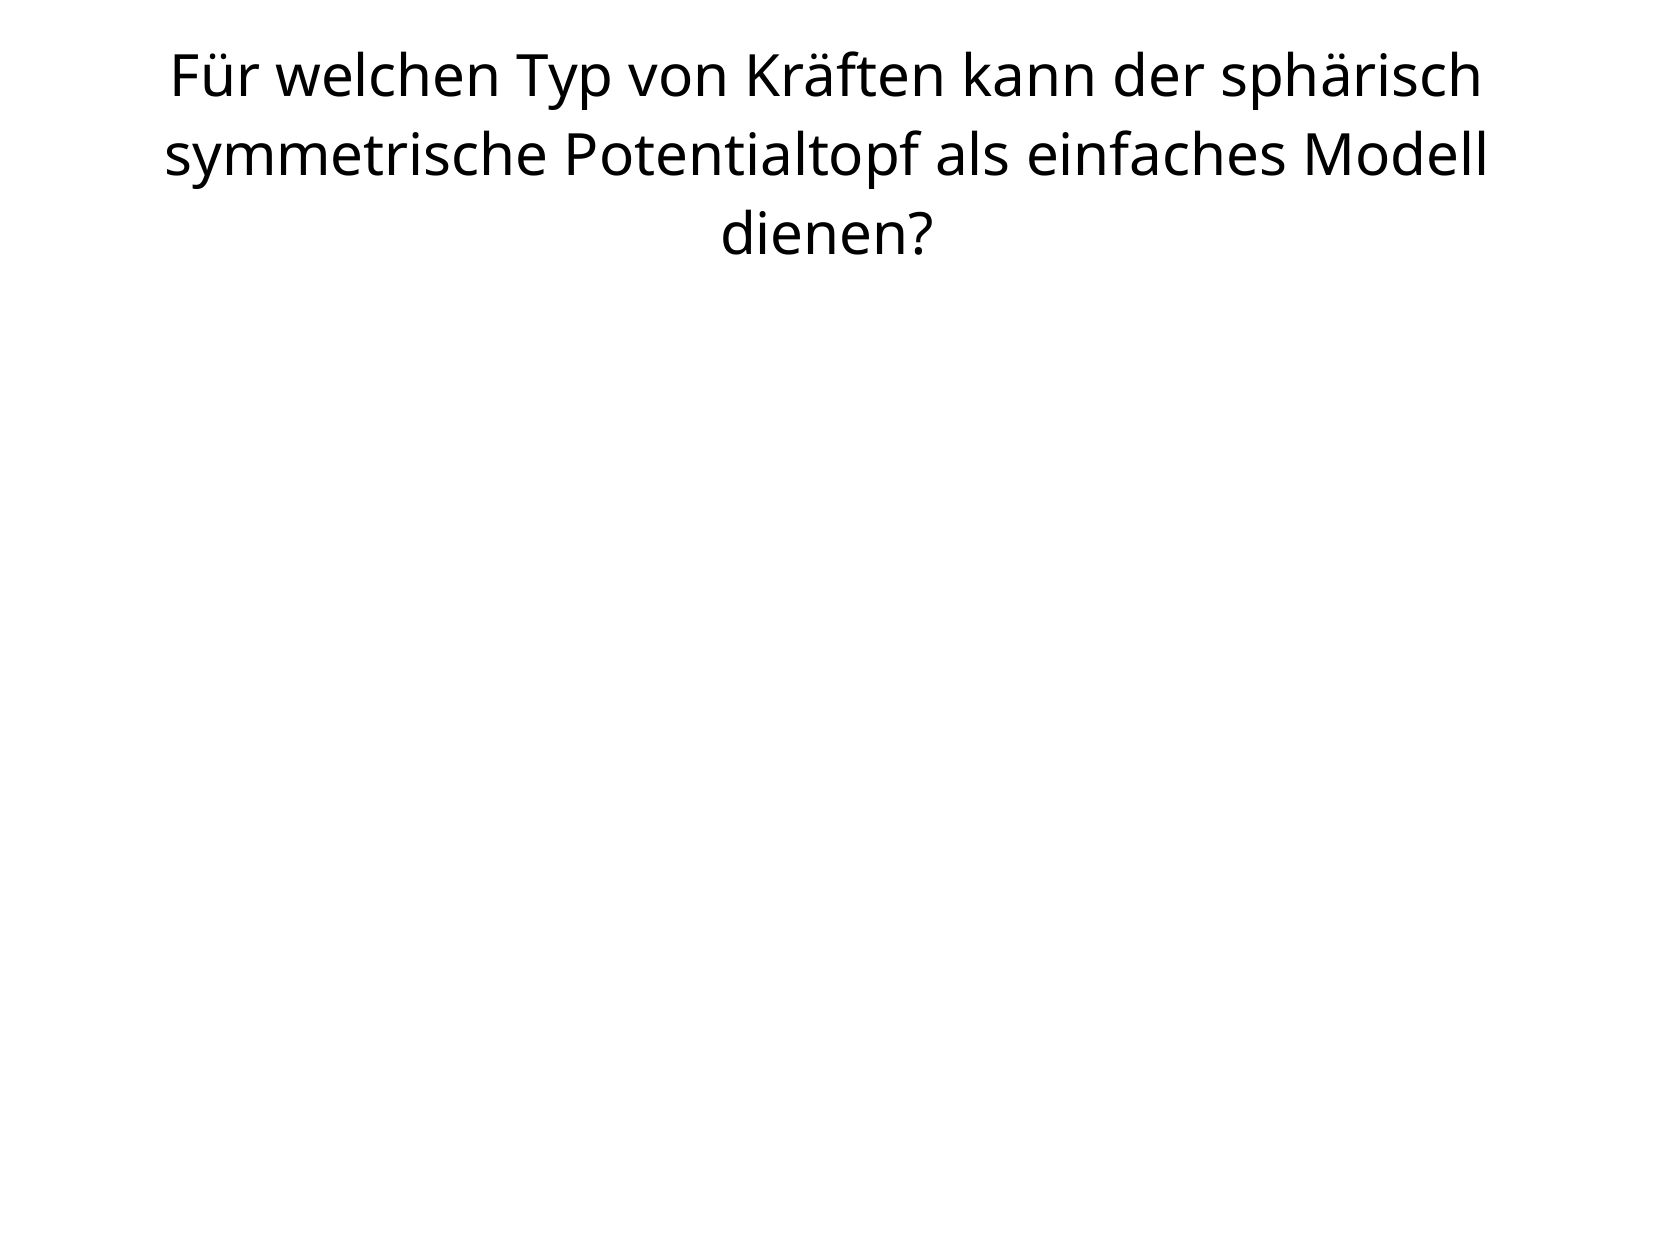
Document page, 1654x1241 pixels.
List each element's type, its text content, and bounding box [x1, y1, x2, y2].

title Für welchen Typ von Kräften kann der sphärisch symmetrische Potentialtopf als einfaches Modell dienen? [82, 49, 1571, 257]
